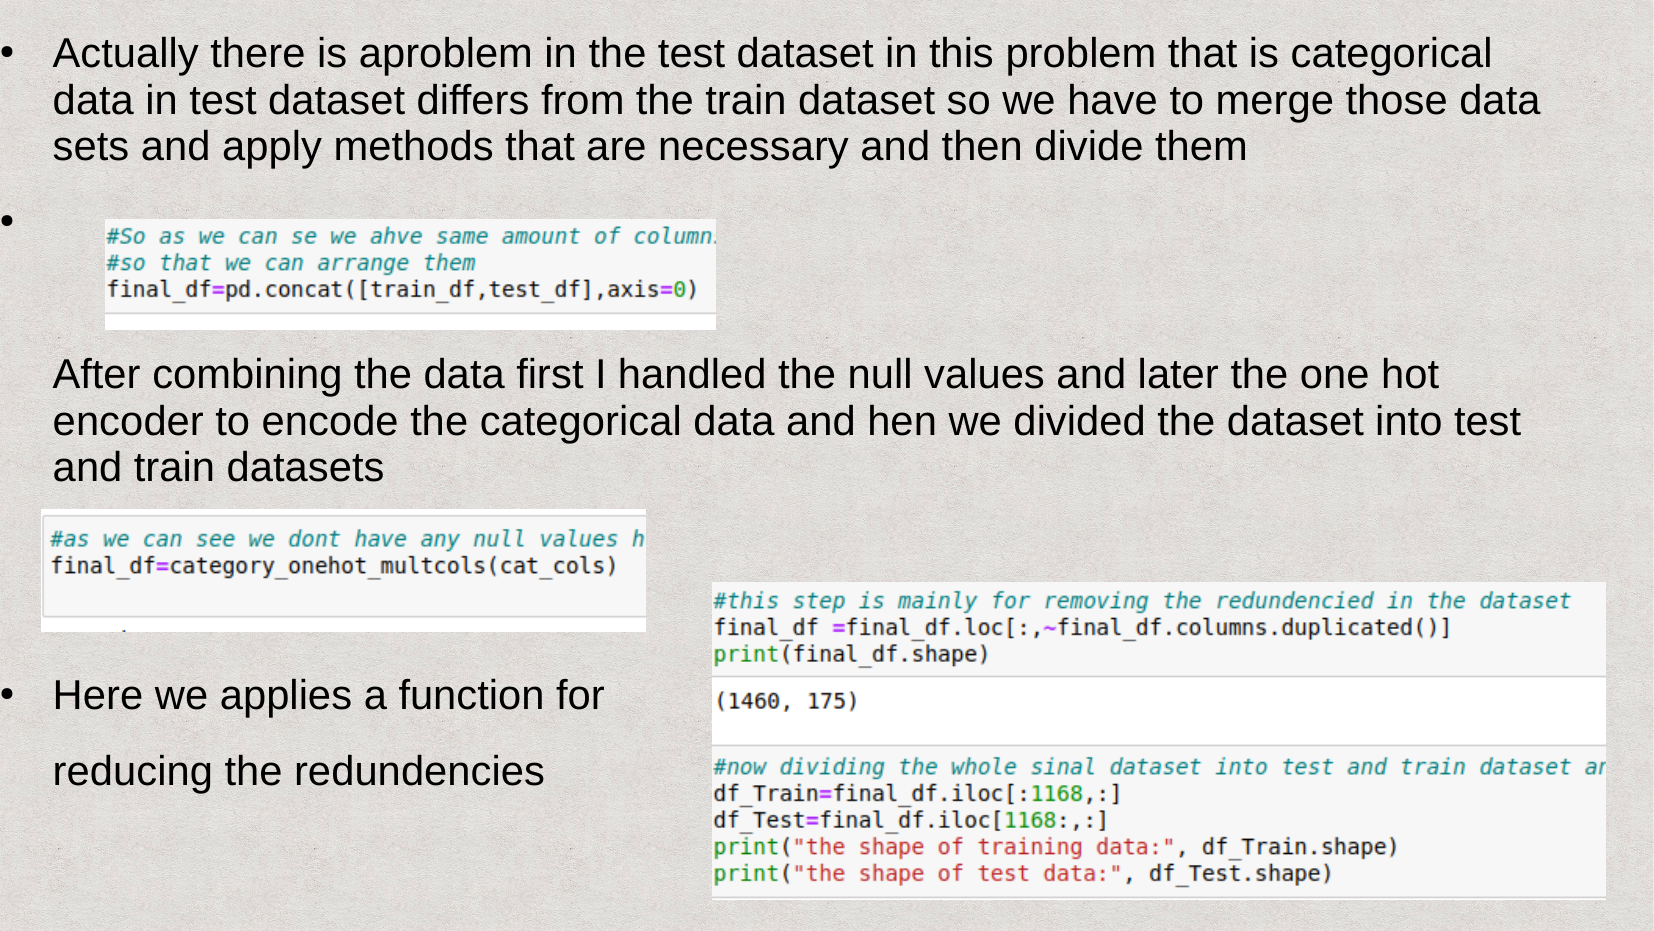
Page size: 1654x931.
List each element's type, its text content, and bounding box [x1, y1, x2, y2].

picture [105, 219, 716, 331]
picture [41, 509, 646, 632]
picture [0, 0, 1654, 931]
list Actually there is aproblem in the test dataset in this problem that is categorical data in test dataset differs from the train dataset so we have to merge those data sets and apply methods that are necessary and then divide them After combining the data first I handled the null values and later the one hot encoder to encode the categorical data and hen we divided the dataset into test and train datasets Here we applies a function for reducing the redundencies [0, 30, 1576, 901]
